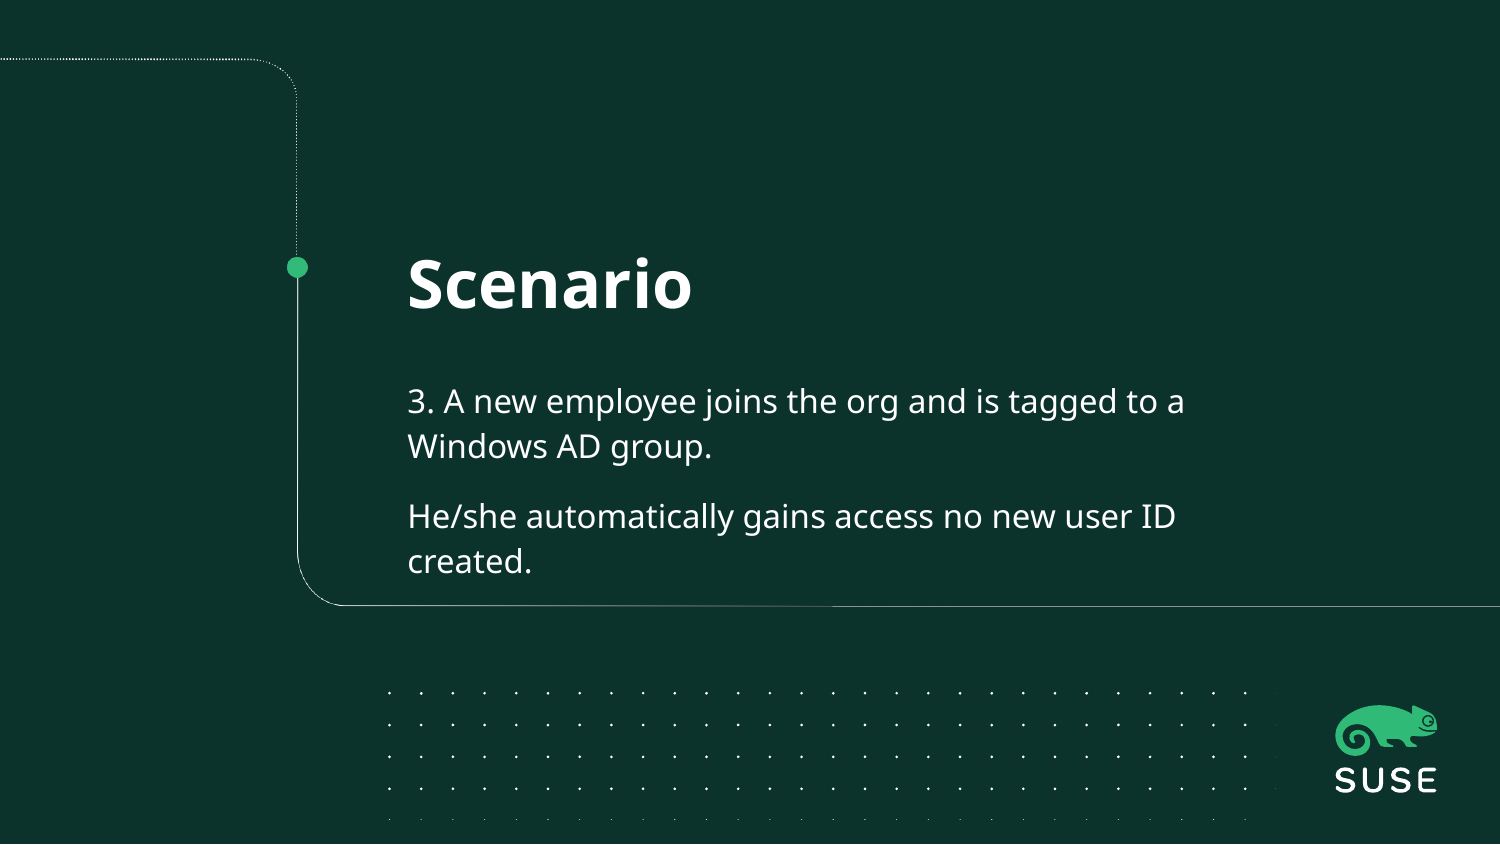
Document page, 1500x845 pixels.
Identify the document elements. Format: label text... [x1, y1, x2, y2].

list 3. A new employee joins the org and is tagged to a Windows AD group. He/she automatically gains access no new user ID created. [407, 377, 1312, 585]
picture [0, 58, 1500, 607]
title Scenario [407, 212, 1312, 354]
